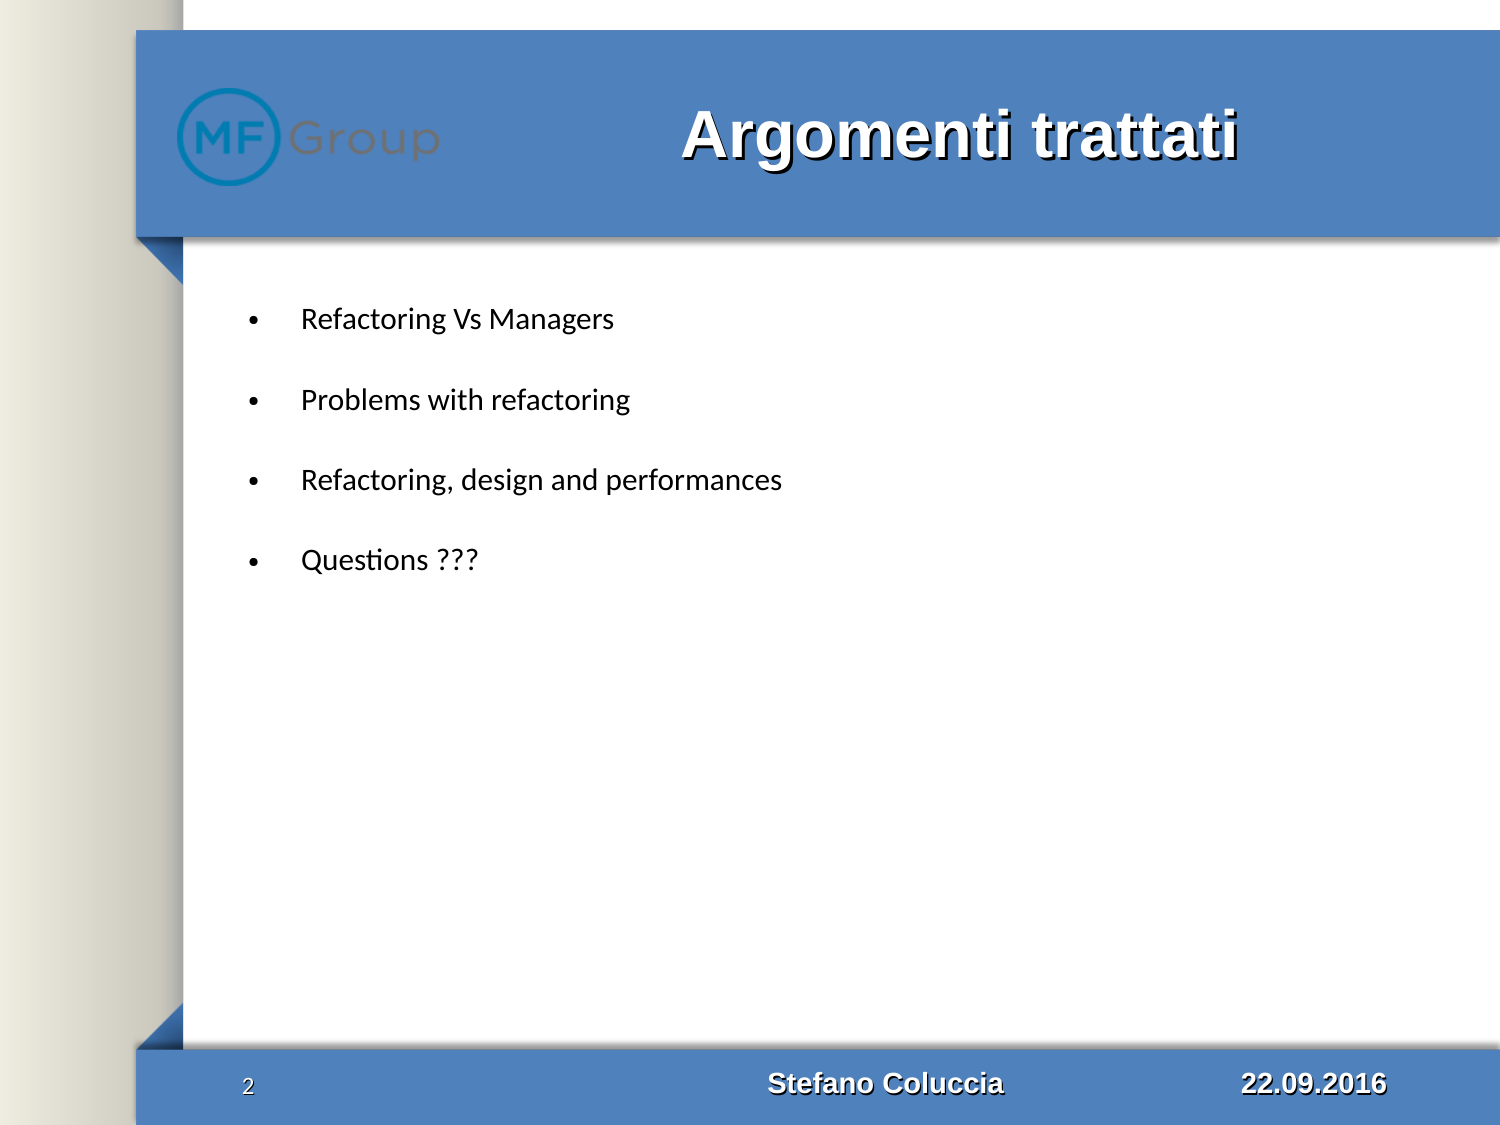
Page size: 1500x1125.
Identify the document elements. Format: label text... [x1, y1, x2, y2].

title Stefano Coluccia [738, 1062, 1034, 1105]
picture [0, 0, 1500, 1125]
title Argomenti trattati [472, 57, 1447, 211]
list Refactoring Vs Managers Problems with refactoring Refactoring, design and performances Questions ??? [230, 265, 1447, 1009]
title 22.09.2016 [1151, 1062, 1477, 1105]
